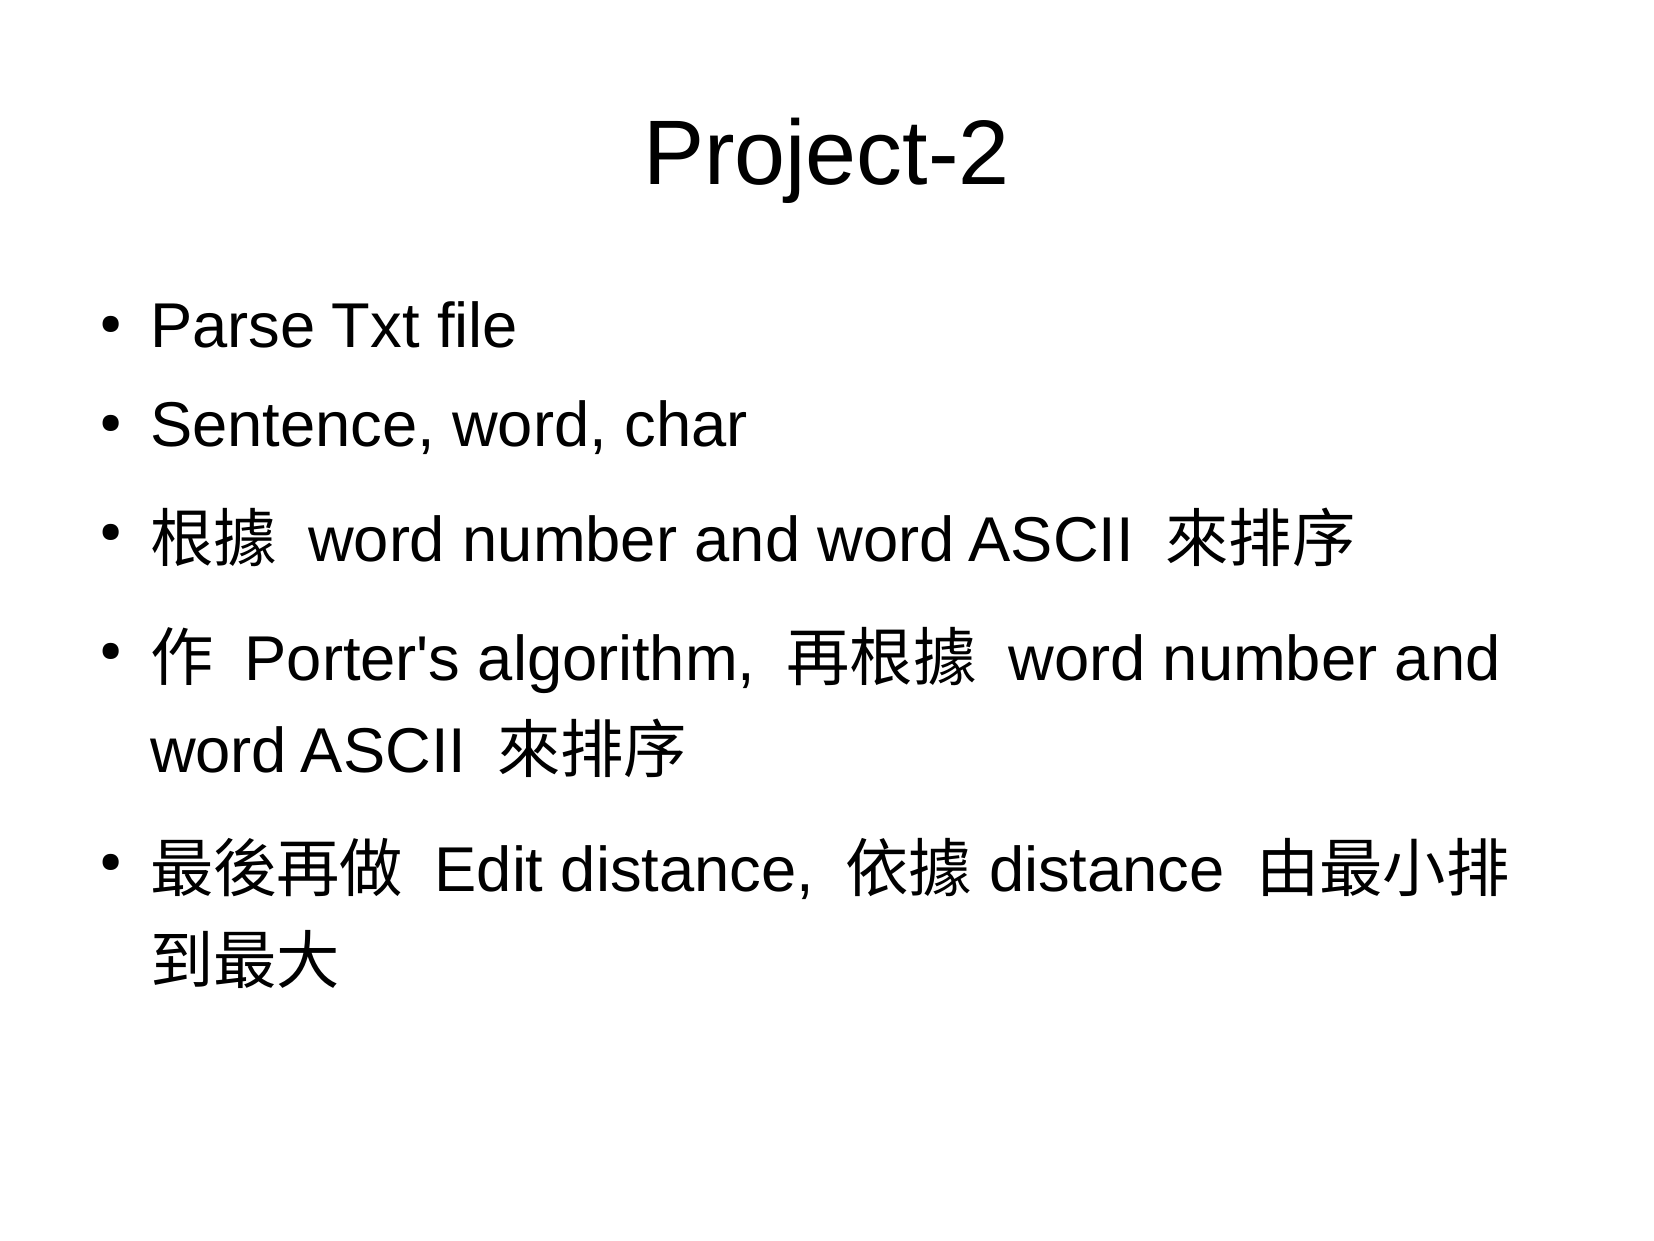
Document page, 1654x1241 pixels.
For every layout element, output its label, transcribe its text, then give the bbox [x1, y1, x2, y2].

title Project-2 [82, 49, 1571, 257]
list Parse Txt file Sentence, word, char 根據 word number and word ASCII 來排序 作 Porter's algorithm, 再根據 word number and word ASCII 來排序 最後再做 Edit distance, 依據distance 由最小排到最大 [82, 290, 1538, 1010]
